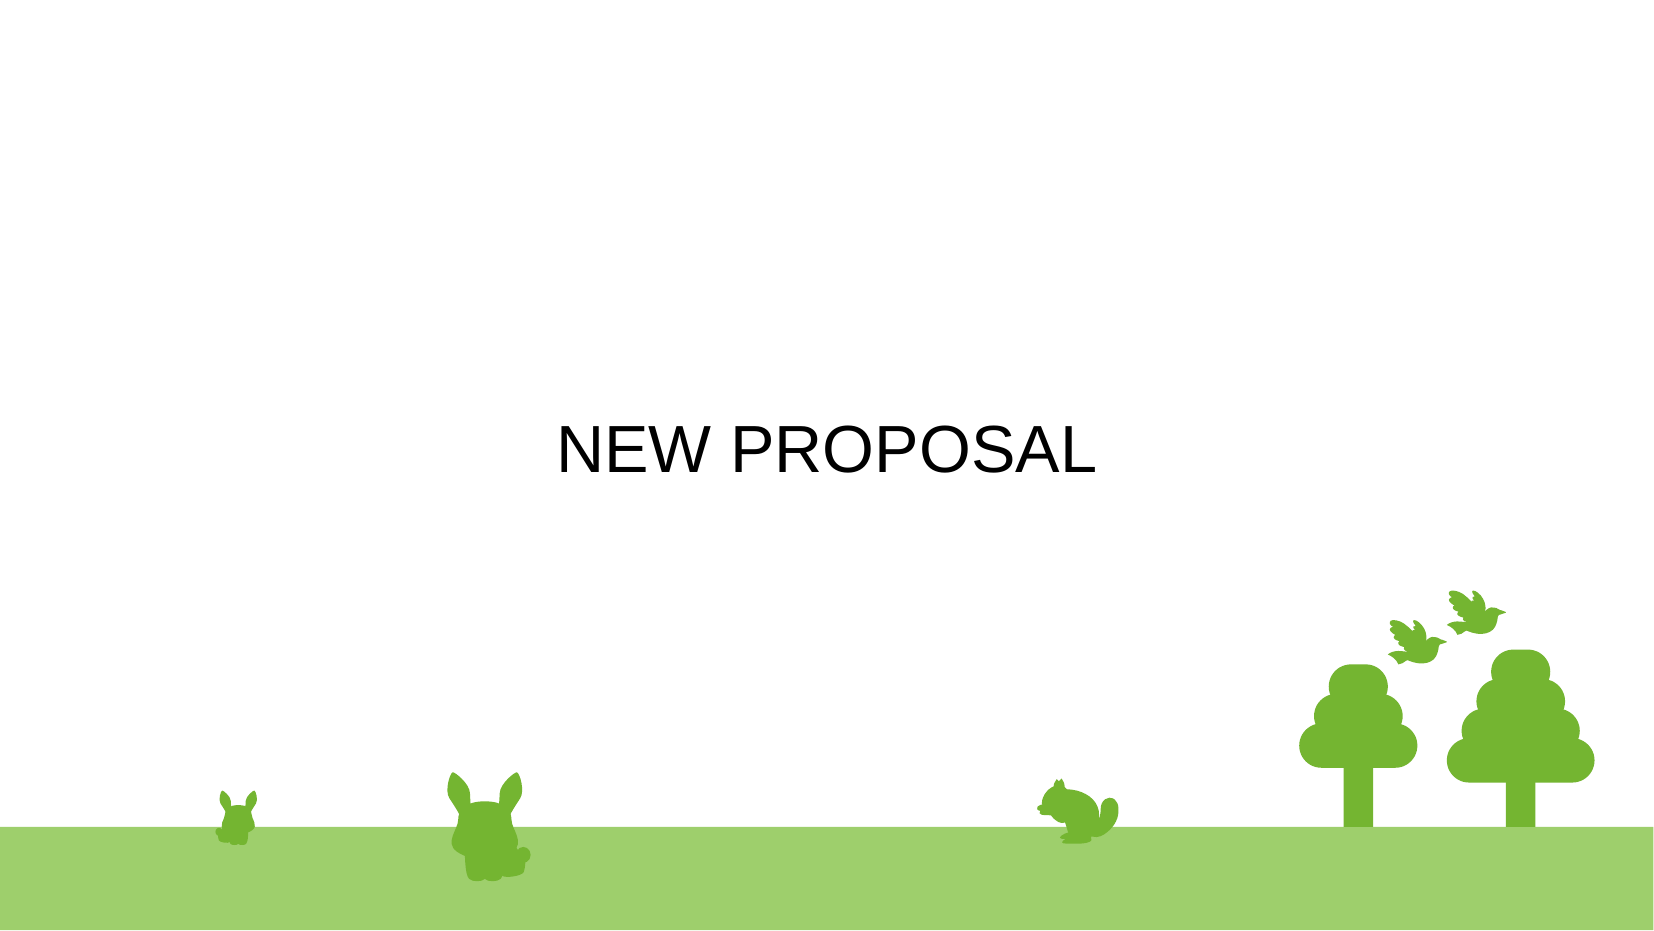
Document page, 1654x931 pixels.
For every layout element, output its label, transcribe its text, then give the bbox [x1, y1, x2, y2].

subtitle NEW PROPOSAL [88, 206, 1565, 768]
